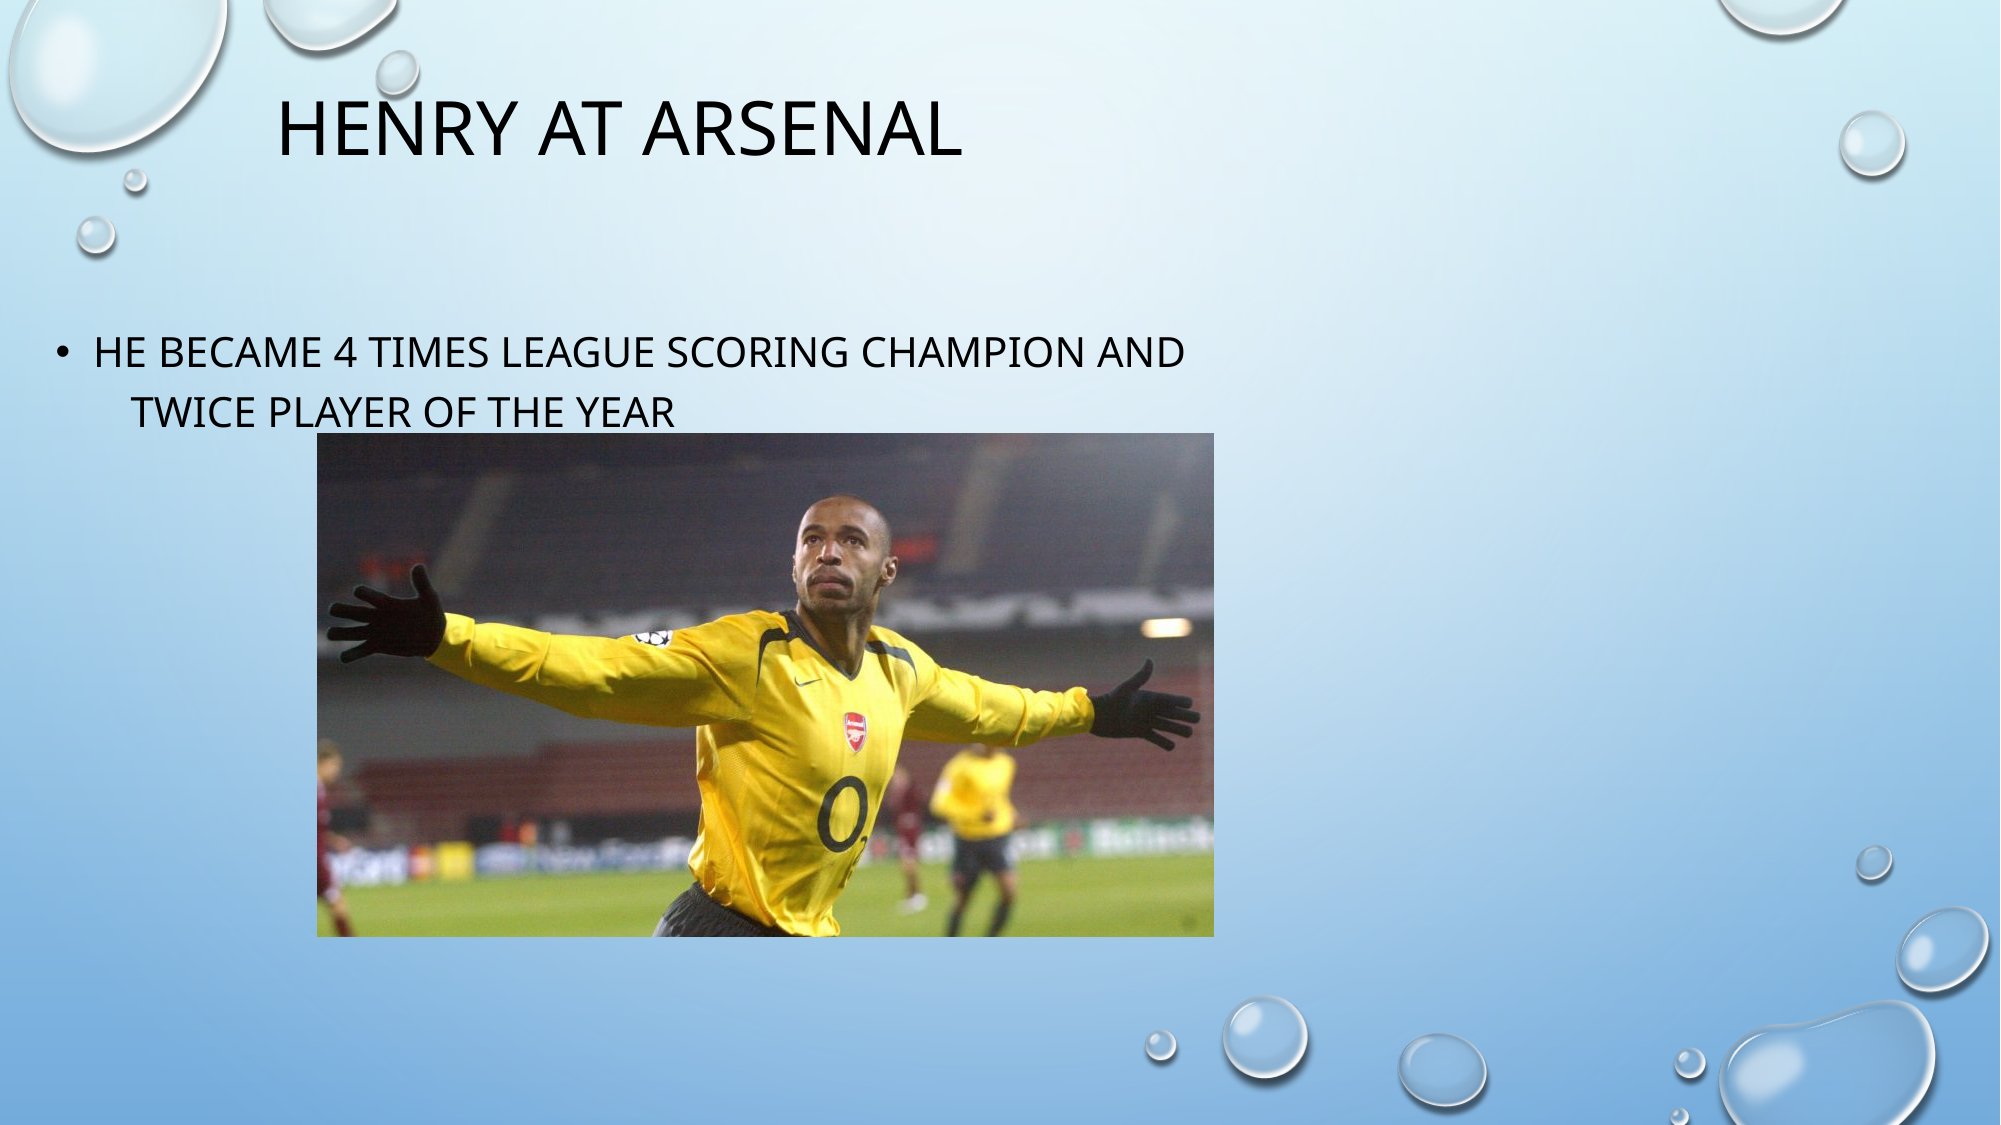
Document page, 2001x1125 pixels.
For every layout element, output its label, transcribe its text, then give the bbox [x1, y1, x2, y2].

list He became 4 times league scoring champion and twice player of the year [40, 308, 1301, 660]
picture [317, 433, 1214, 937]
title Henry at arsenal [149, 0, 1091, 308]
